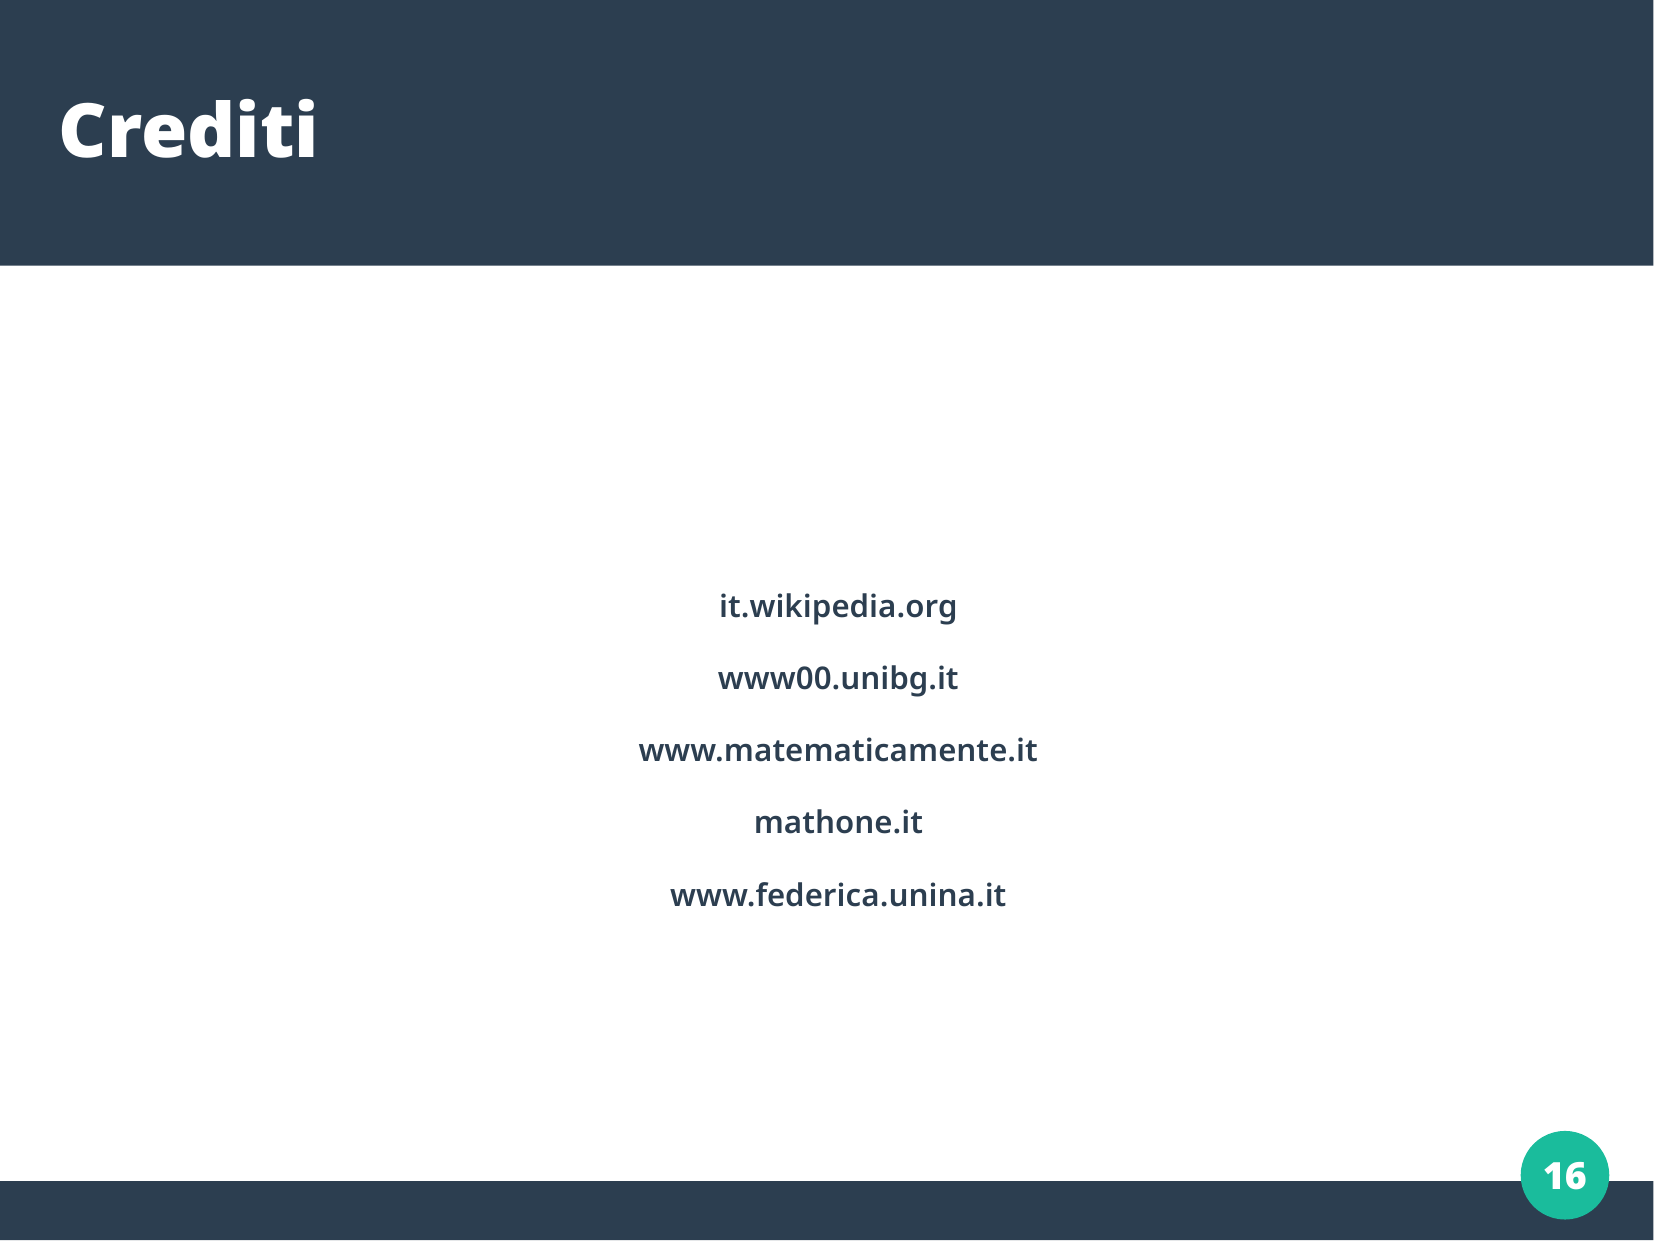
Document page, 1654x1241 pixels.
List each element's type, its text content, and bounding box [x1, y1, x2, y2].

list it.wikipedia.org www00.unibg.it www.matematicamente.it mathone.it www.federica.unina.it [0, 318, 1607, 1146]
title Crediti [59, 49, 1595, 207]
